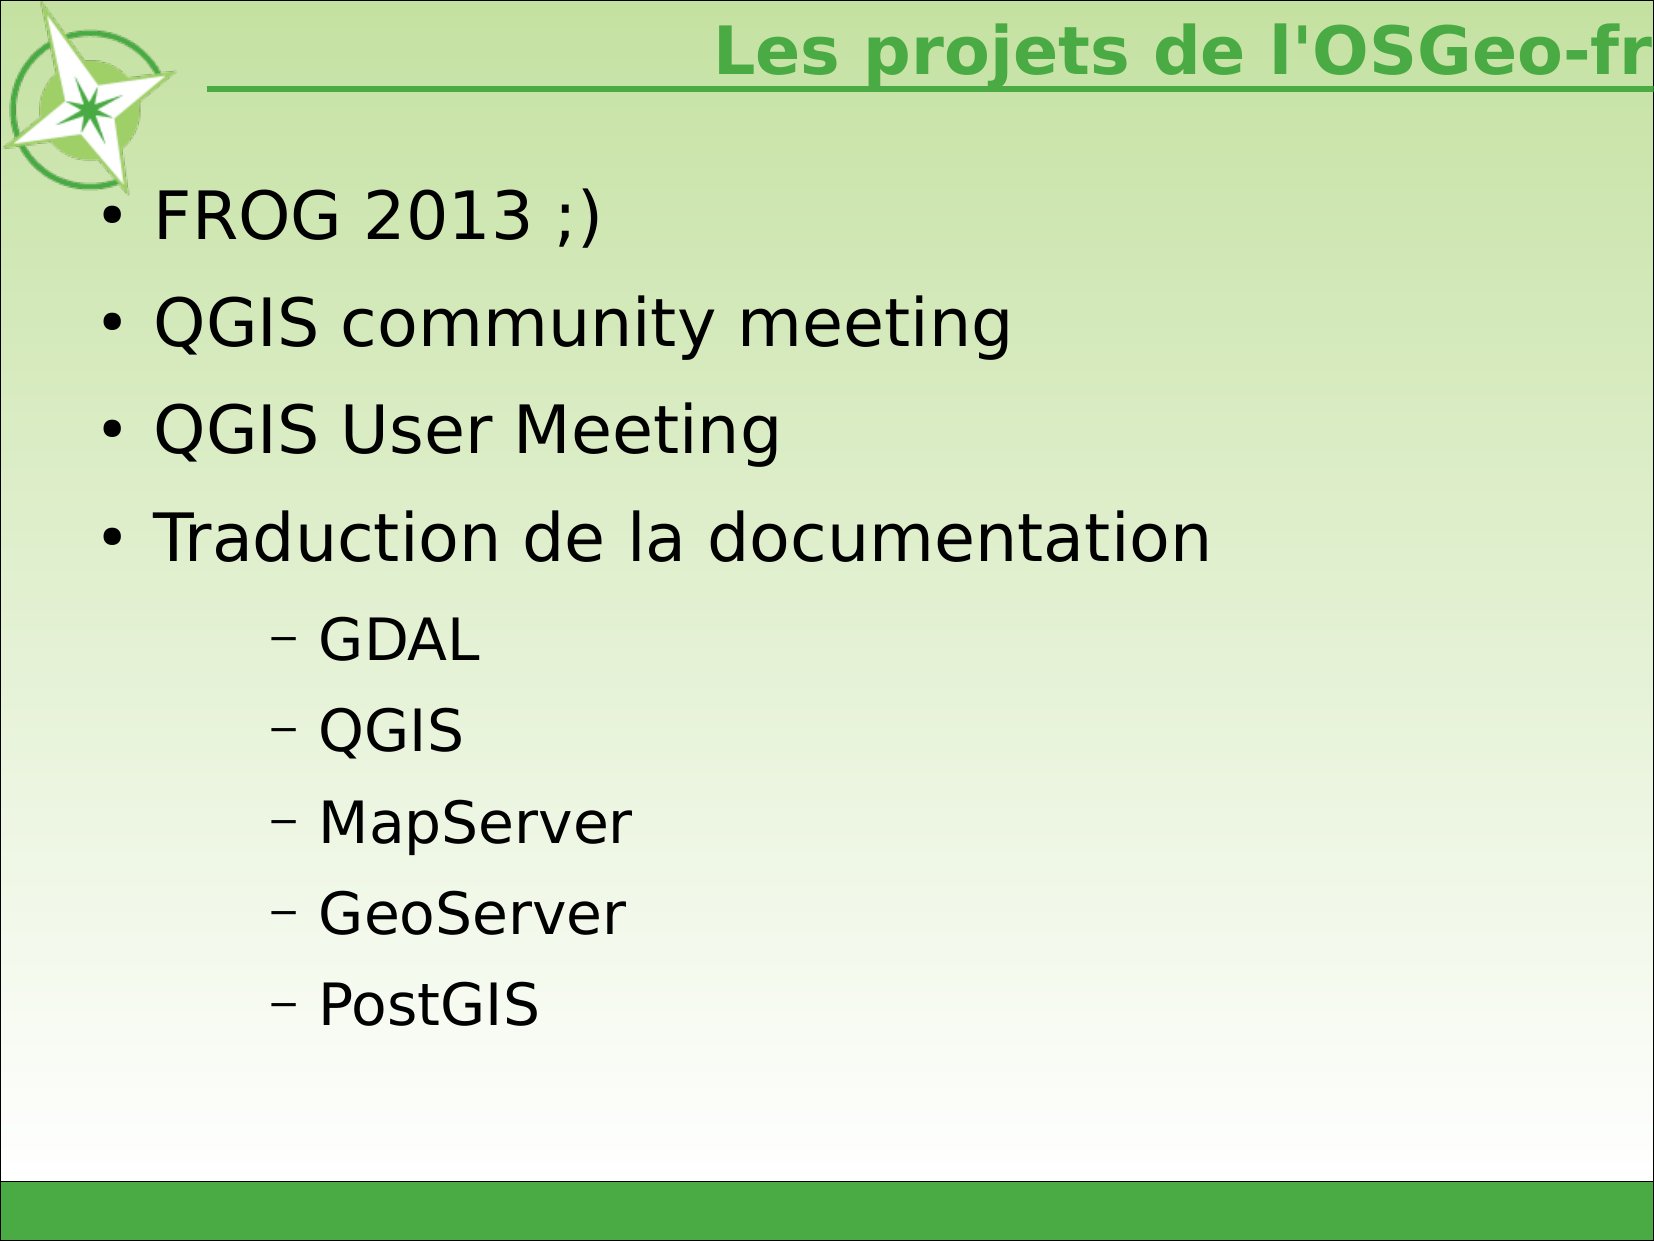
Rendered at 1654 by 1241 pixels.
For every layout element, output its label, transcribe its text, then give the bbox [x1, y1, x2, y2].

title Les projets de l'OSGeo-fr [165, 2, 1654, 101]
list FROG 2013 ;) QGIS community meeting QGIS User Meeting Traduction de la documentation GDAL QGIS MapServer GeoServer PostGIS [82, 177, 1571, 1109]
picture [2, 0, 178, 197]
